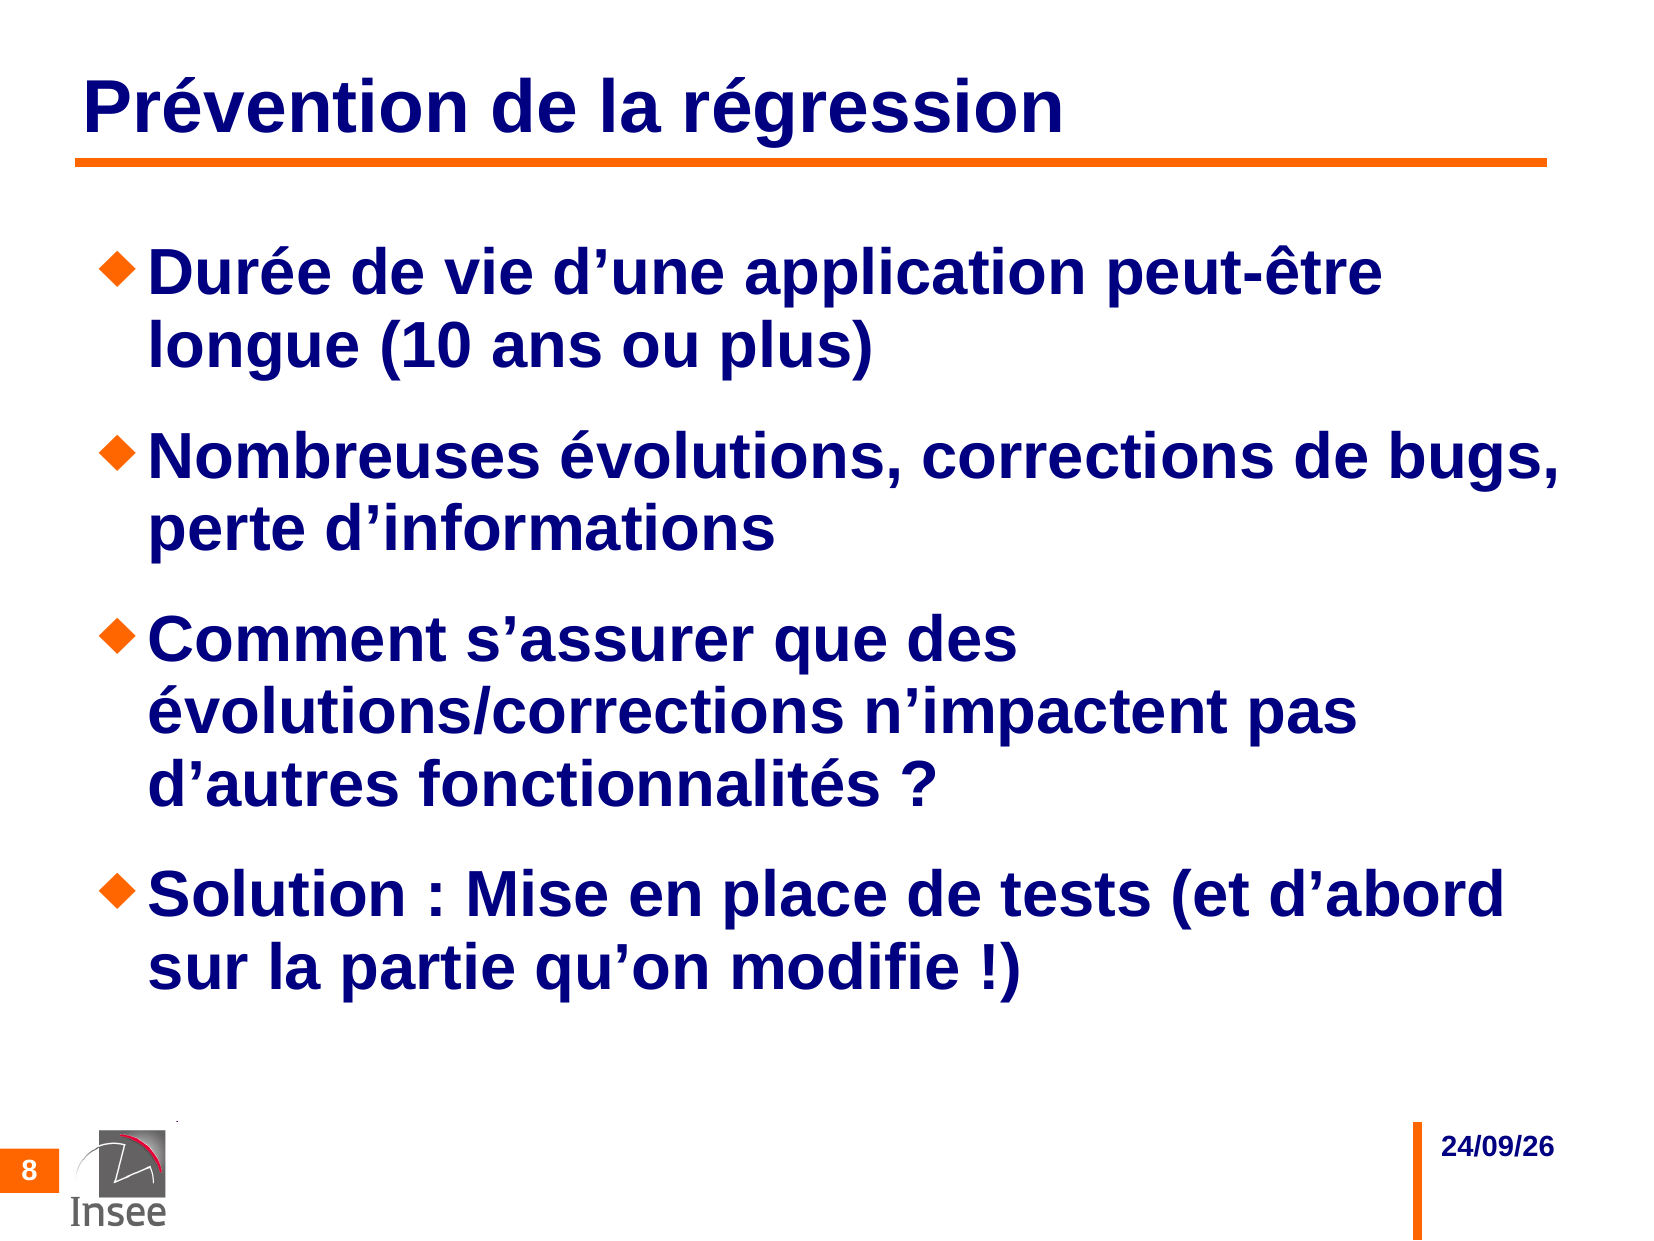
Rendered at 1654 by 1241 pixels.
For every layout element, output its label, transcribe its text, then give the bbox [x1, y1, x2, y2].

list Durée de vie d’une application peut-être longue (10 ans ou plus) Nombreuses évolutions, corrections de bugs, perte d’informations Comment s’assurer que des évolutions/corrections n’impactent pas d’autres fonctionnalités ? Solution : Mise en place de tests (et d’abord sur la partie qu’on modifie !) [82, 236, 1571, 1010]
picture [62, 1121, 178, 1241]
title Prévention de la régression [82, 49, 1619, 163]
